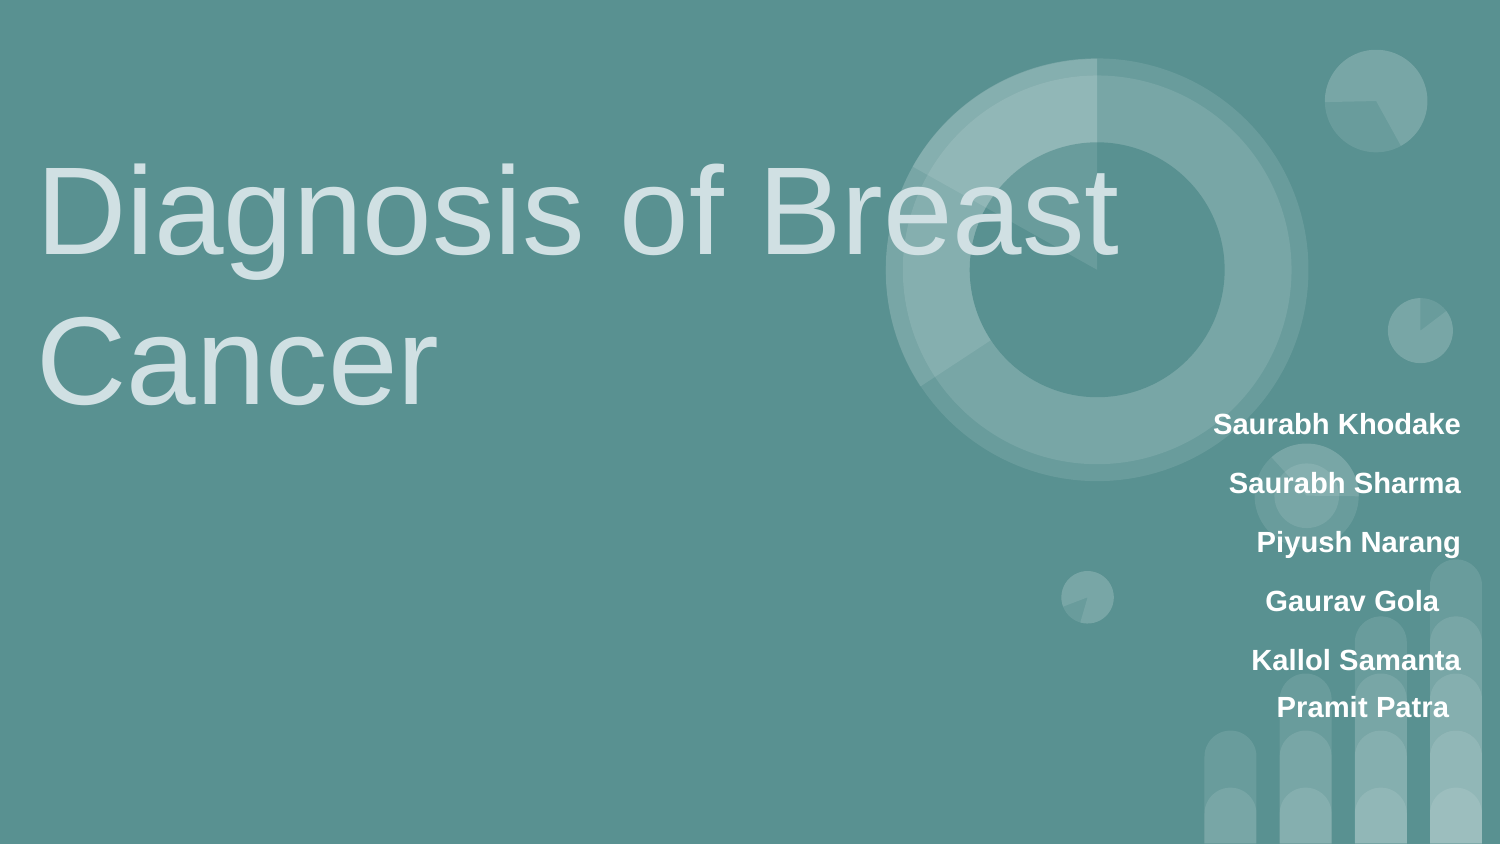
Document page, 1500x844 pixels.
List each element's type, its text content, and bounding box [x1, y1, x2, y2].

subtitle Saurabh Khodake Saurabh Sharma Piyush Narang Gaurav Gola Kallol Samanta Pramit Patra [750, 385, 1477, 755]
title Diagnosis of Breast Cancer [21, 69, 1357, 489]
